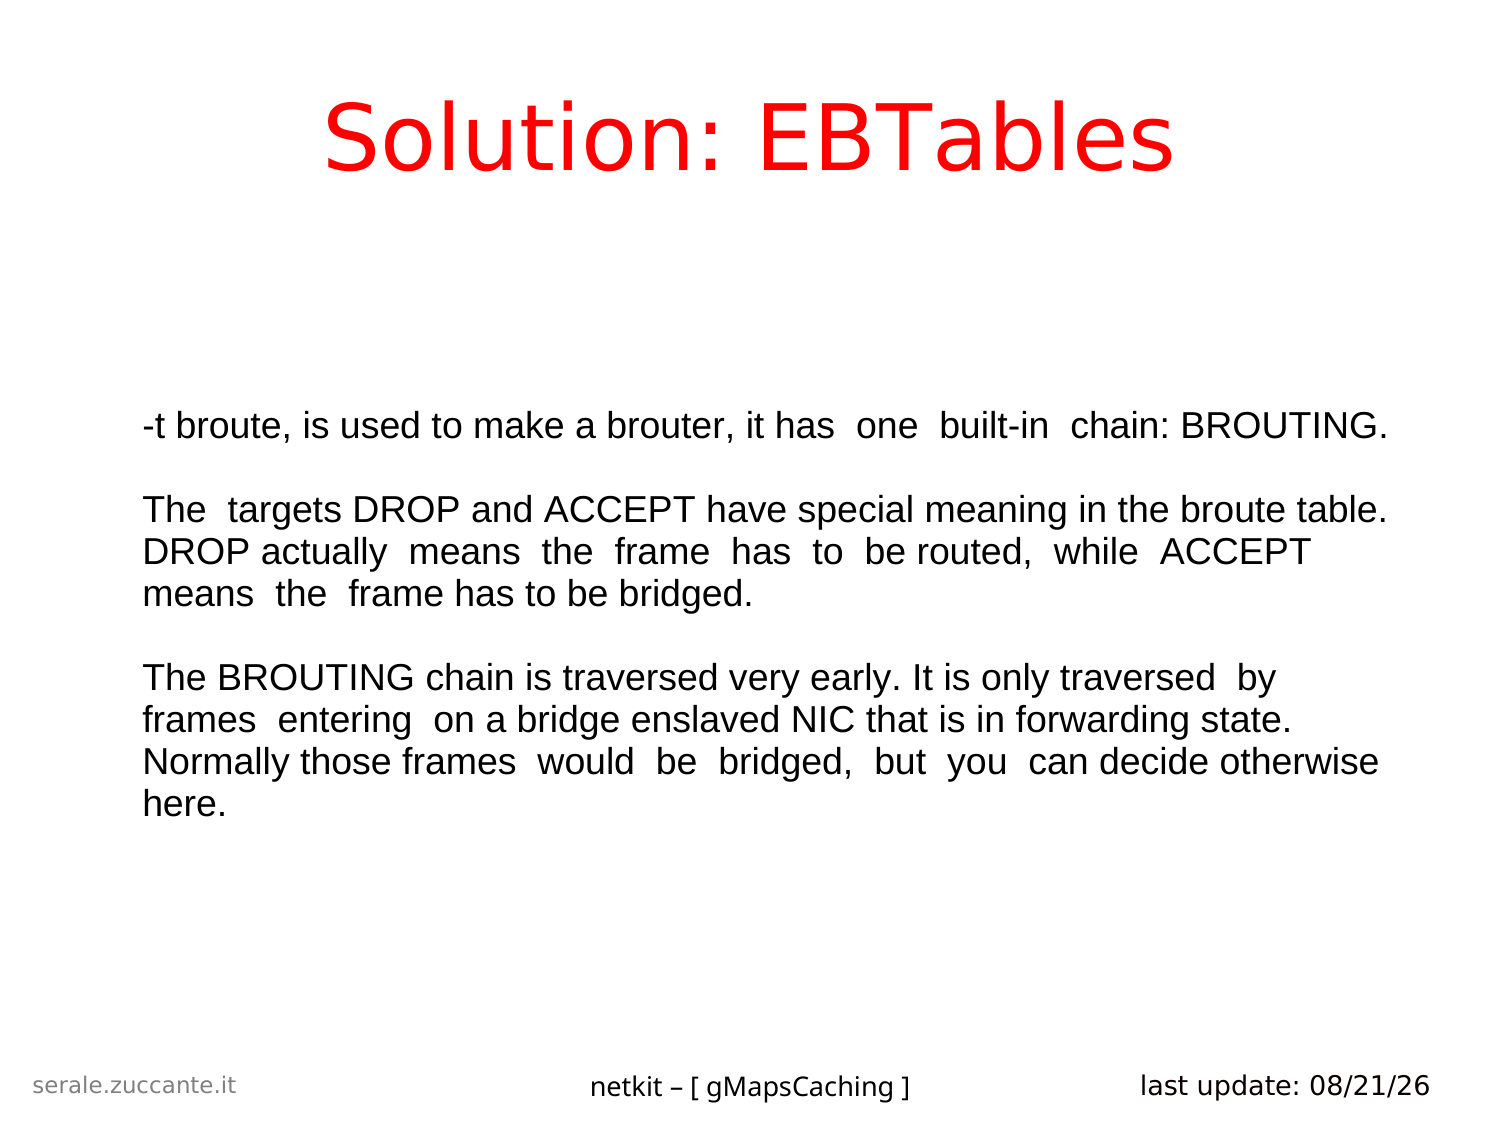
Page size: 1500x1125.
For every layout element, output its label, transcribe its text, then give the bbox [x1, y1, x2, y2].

title Solution: EBTables [75, 28, 1426, 250]
text_box -t broute, is used to make a brouter, it has one built-in chain: BROUTING. The targets DROP and ACCEPT have special meaning in the broute table. DROP actually means the frame has to be routed, while ACCEPT means the frame has to be bridged. The BROUTING chain is traversed very early. It is only traversed by frames entering on a bridge enslaved NIC that is in forwarding state. Normally those frames would be bridged, but you can decide otherwise here. [127, 397, 1458, 833]
